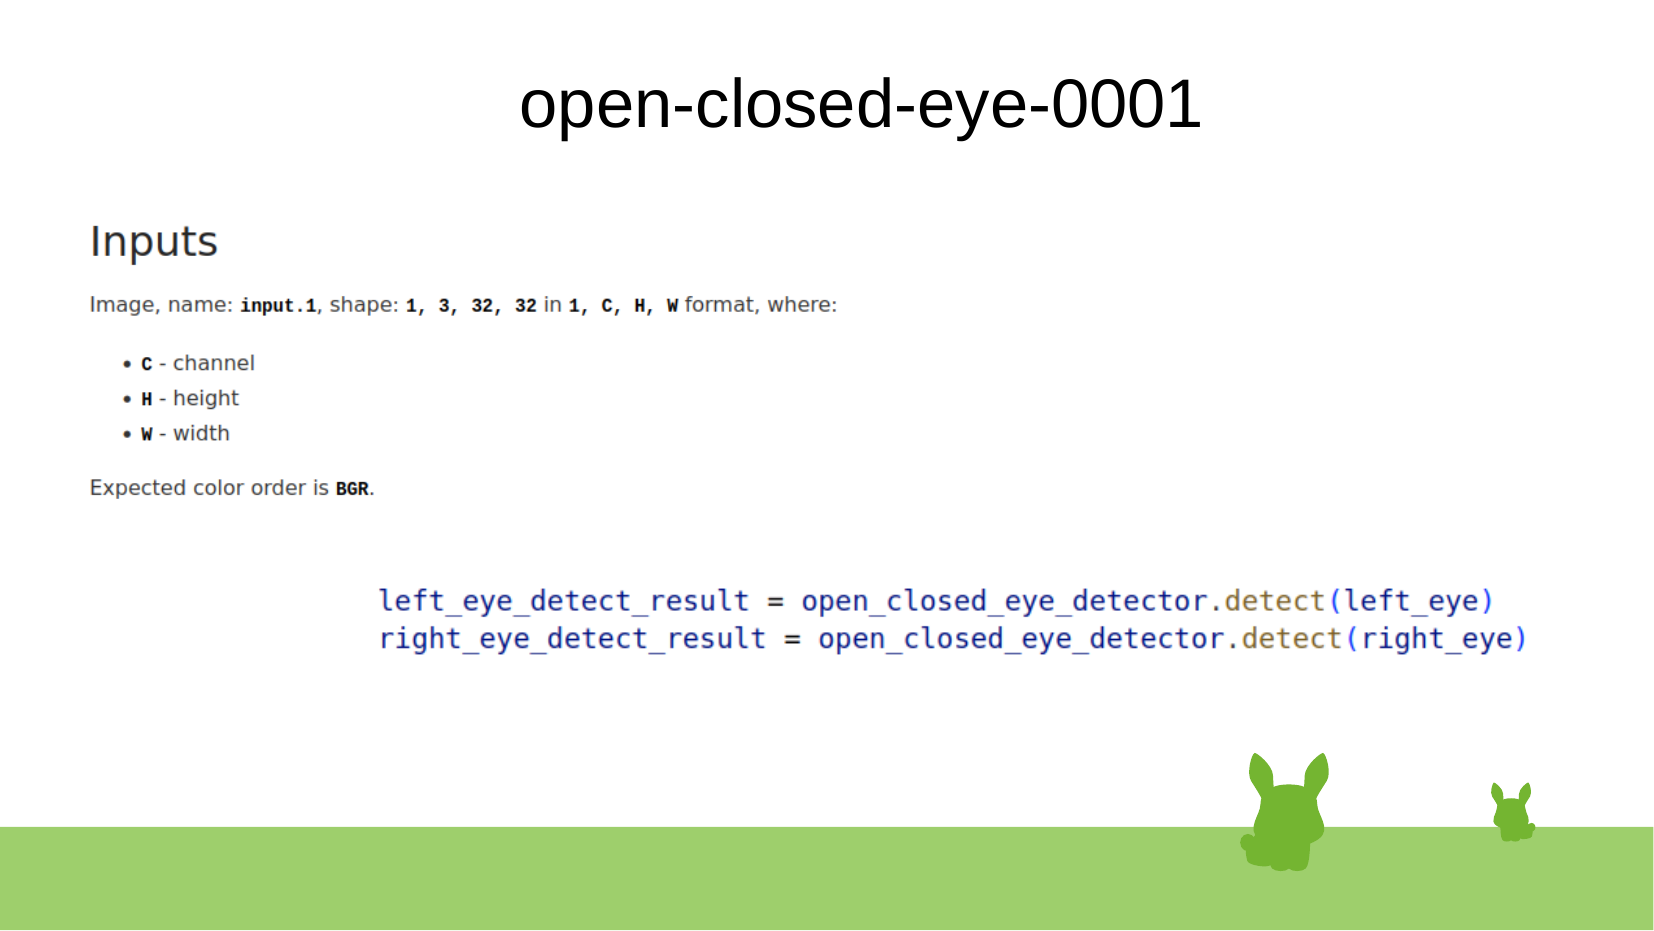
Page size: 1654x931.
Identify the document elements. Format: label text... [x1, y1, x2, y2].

title open-closed-eye-0001 [88, 29, 1565, 178]
picture [75, 204, 863, 526]
picture [375, 567, 1546, 676]
